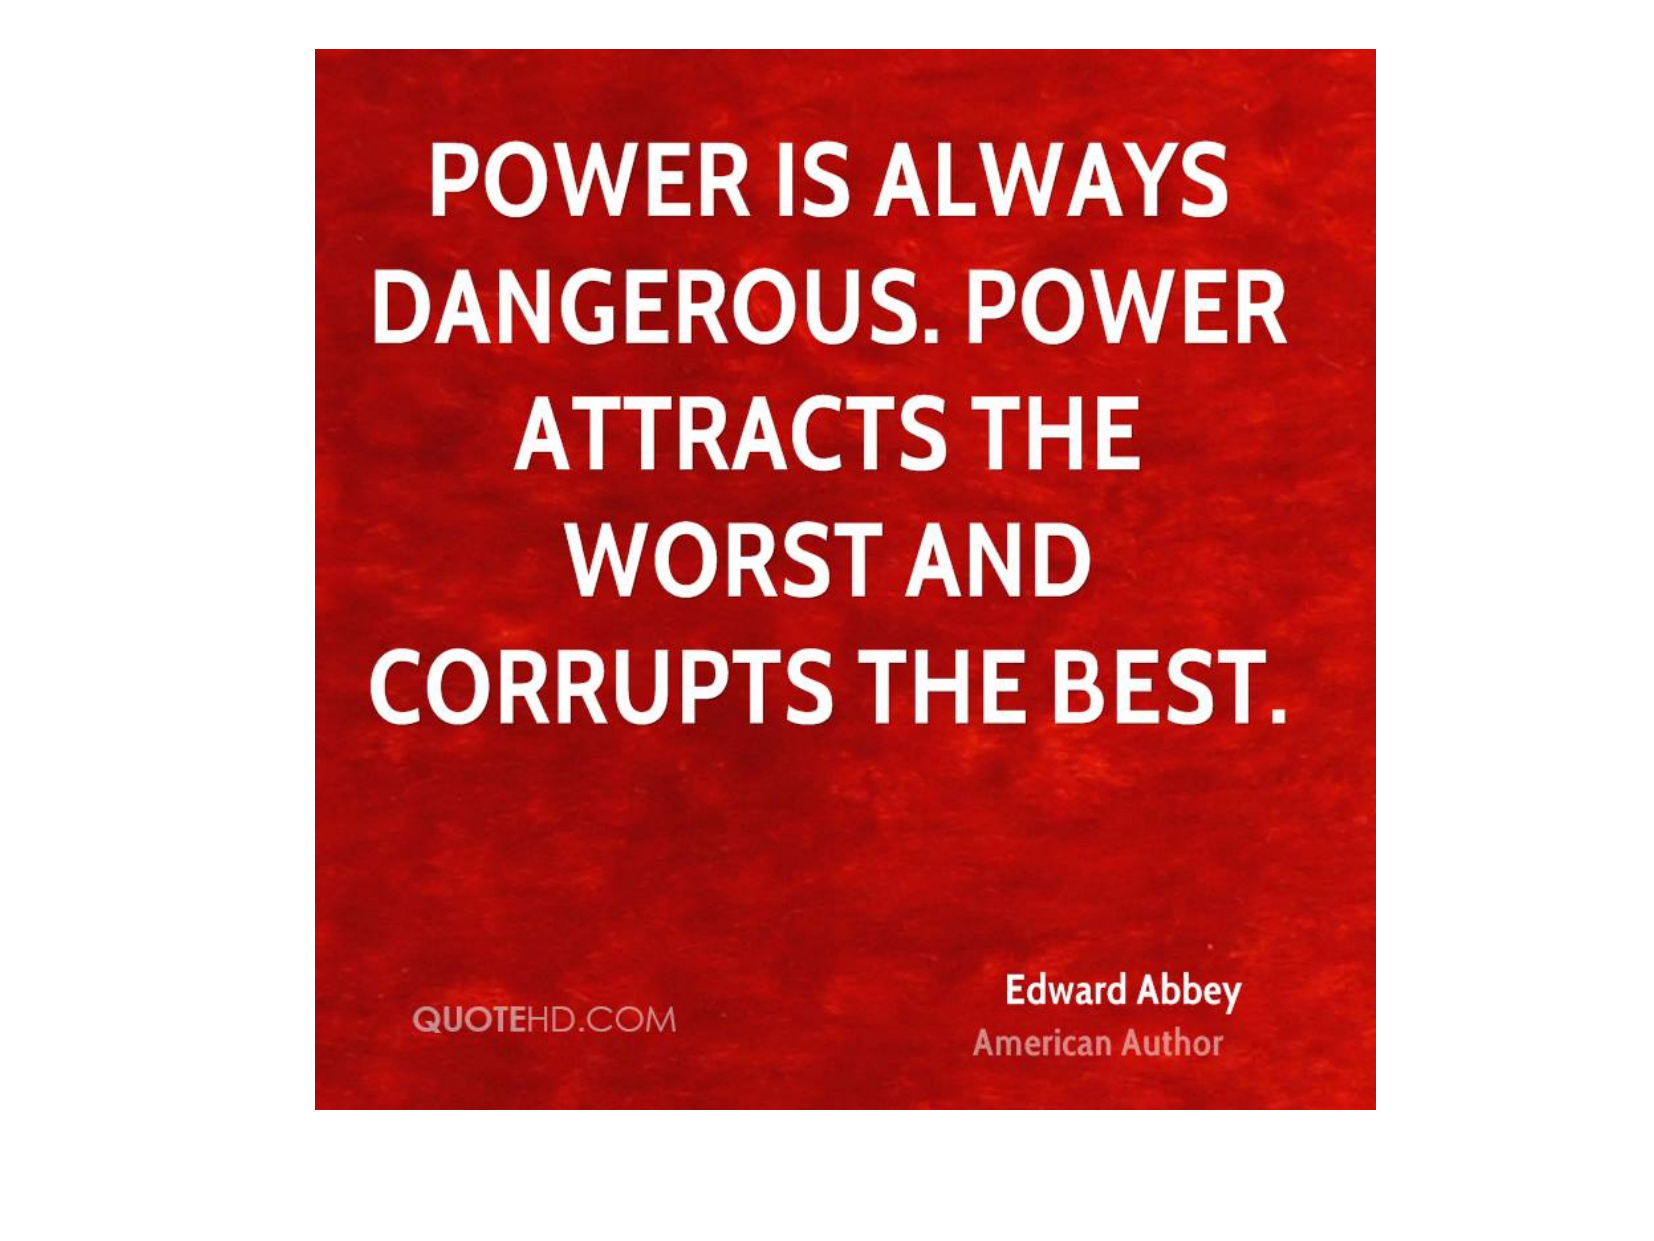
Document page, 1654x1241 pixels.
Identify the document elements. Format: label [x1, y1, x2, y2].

picture [315, 49, 1376, 1111]
